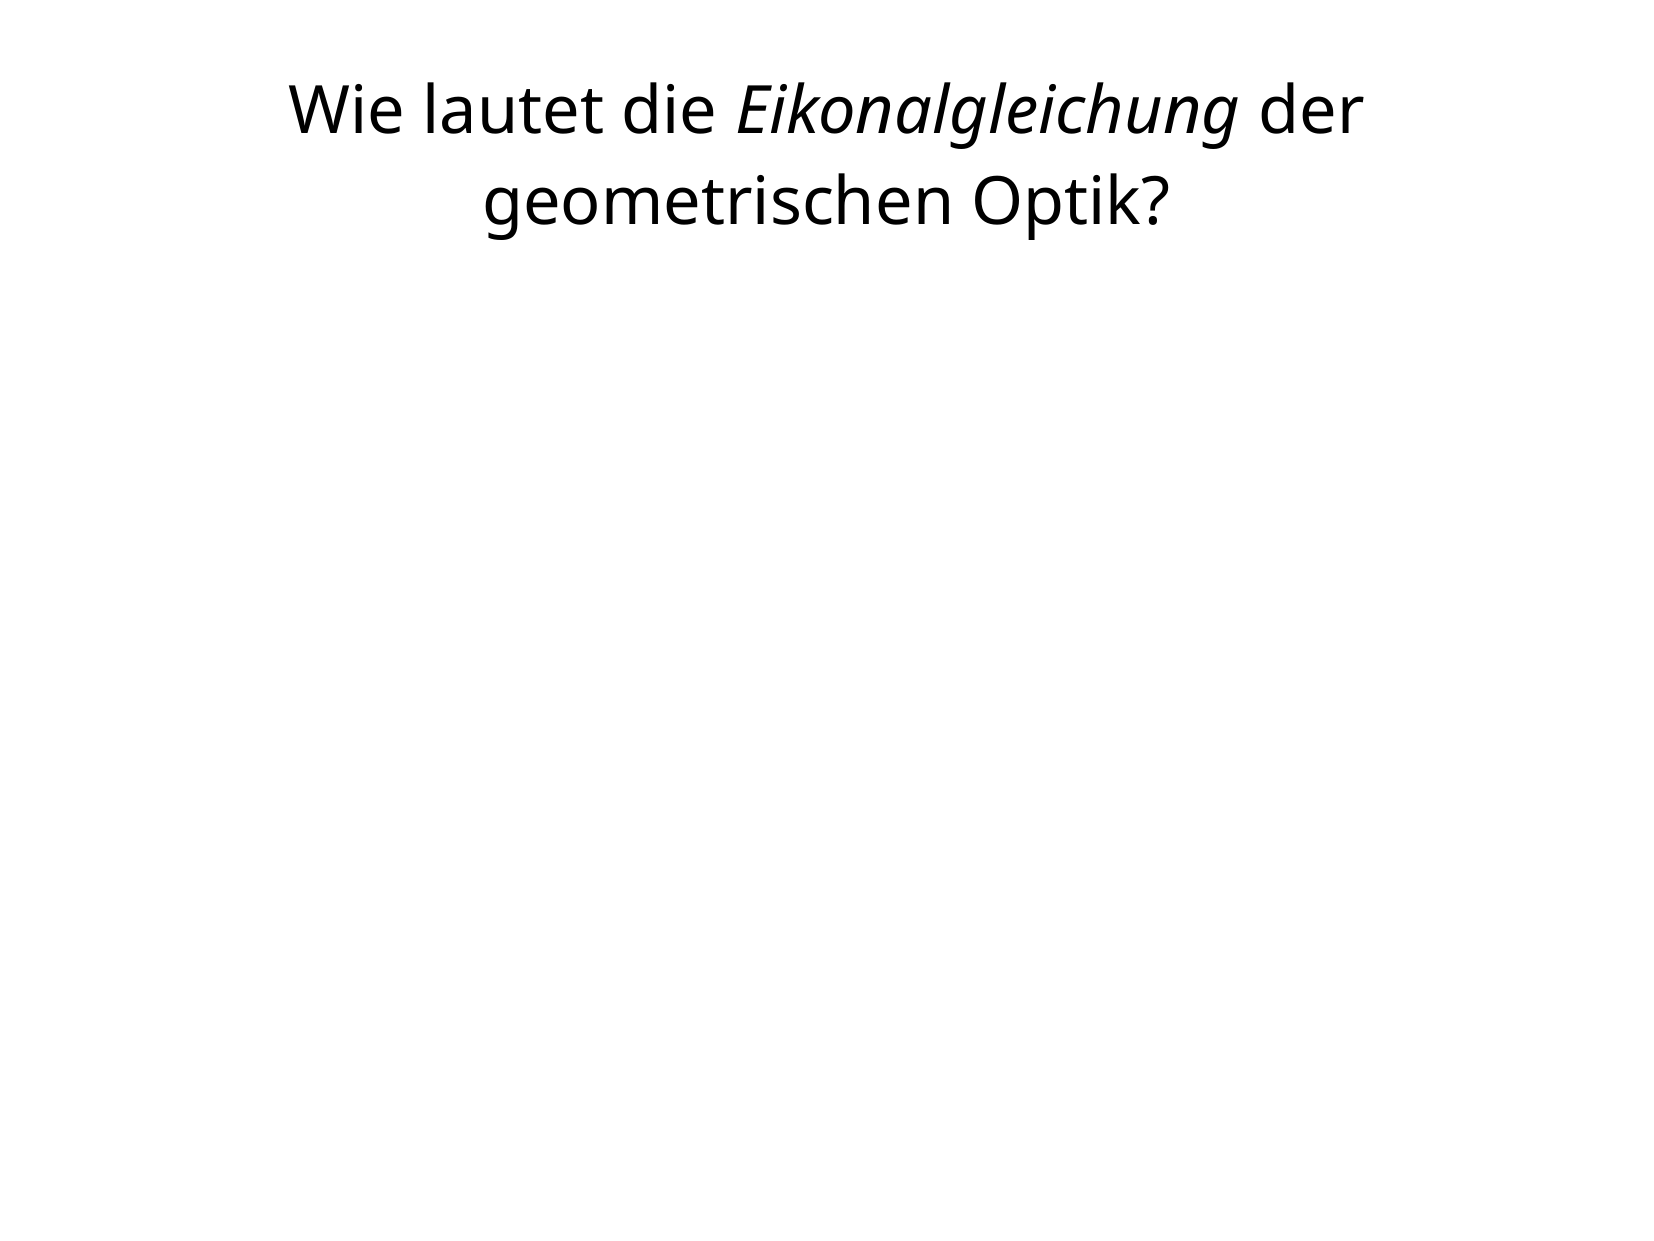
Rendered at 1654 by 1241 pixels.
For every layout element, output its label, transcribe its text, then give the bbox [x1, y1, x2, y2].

title Wie lautet die Eikonalgleichung der geometrischen Optik? [82, 49, 1571, 257]
